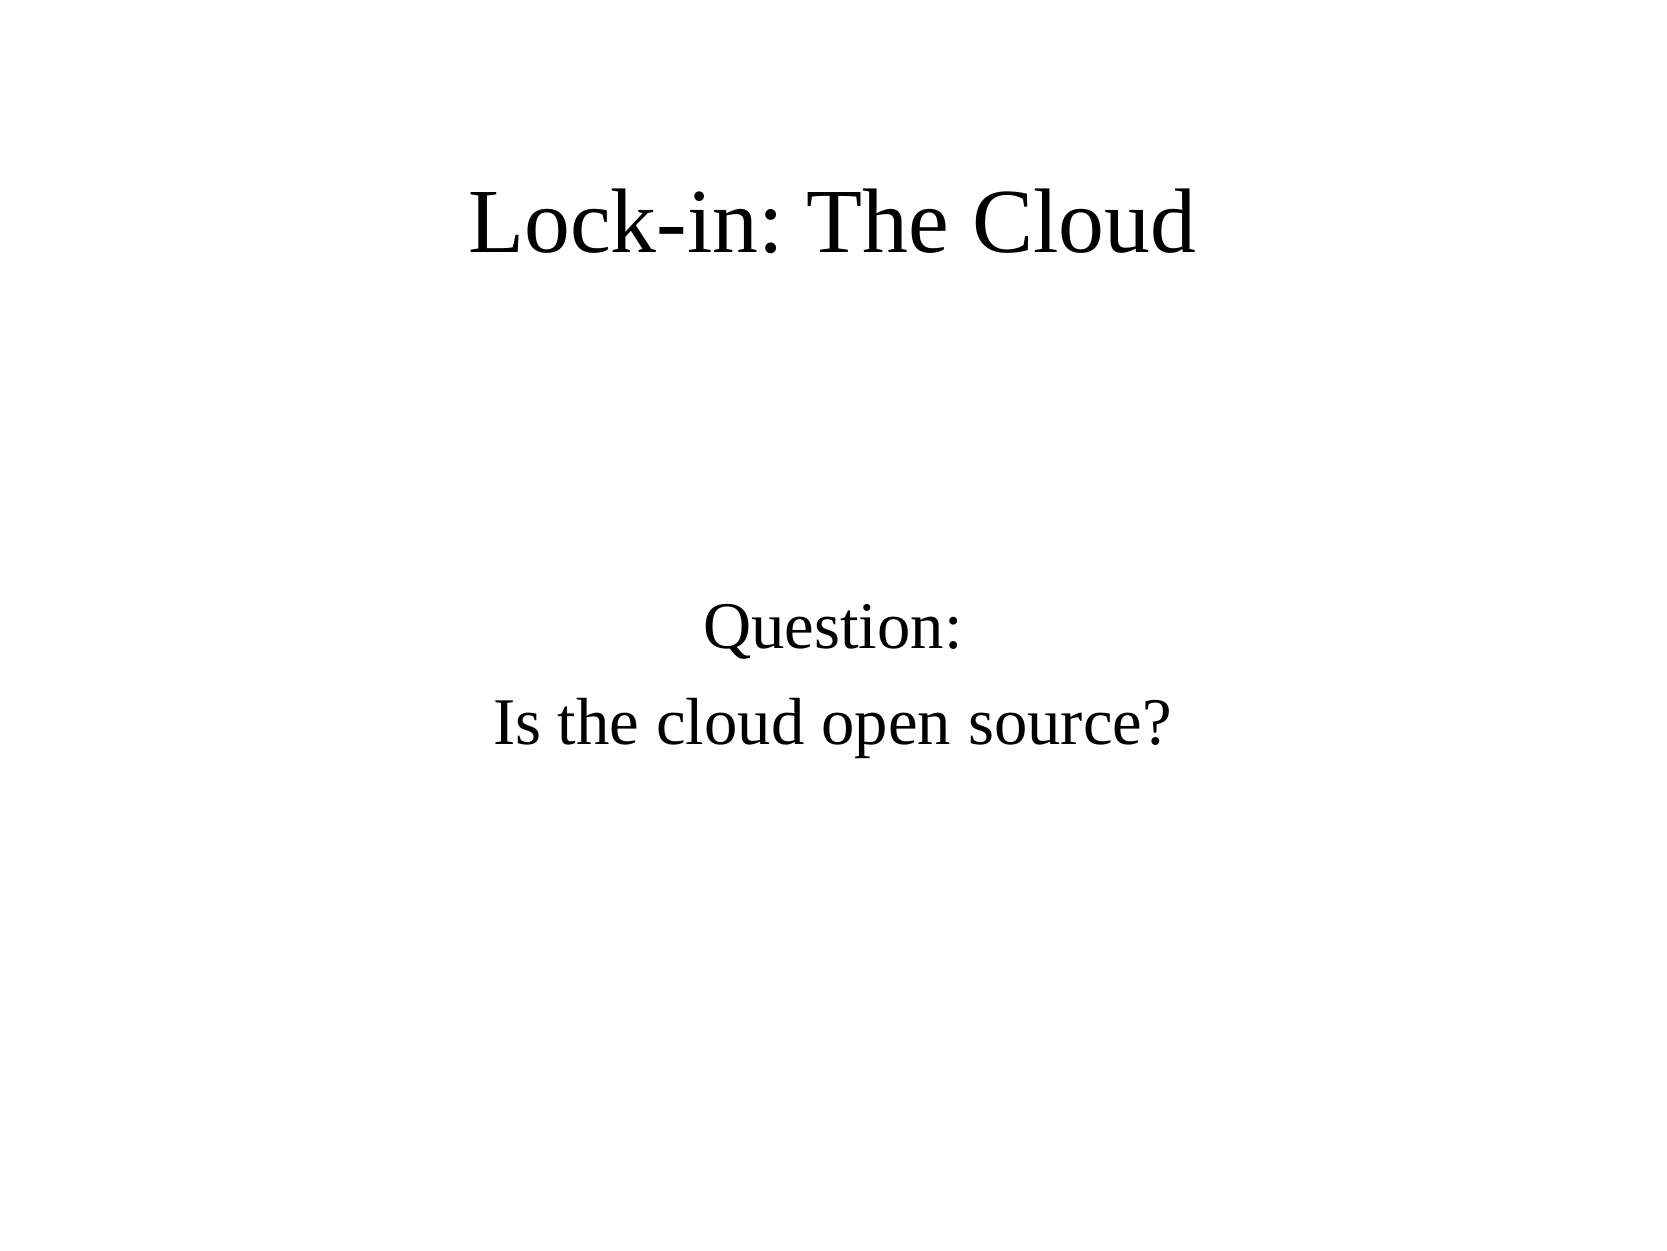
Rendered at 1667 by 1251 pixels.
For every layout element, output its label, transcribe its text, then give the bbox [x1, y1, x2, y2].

subtitle Question: Is the cloud open source? [124, 110, 1542, 1230]
